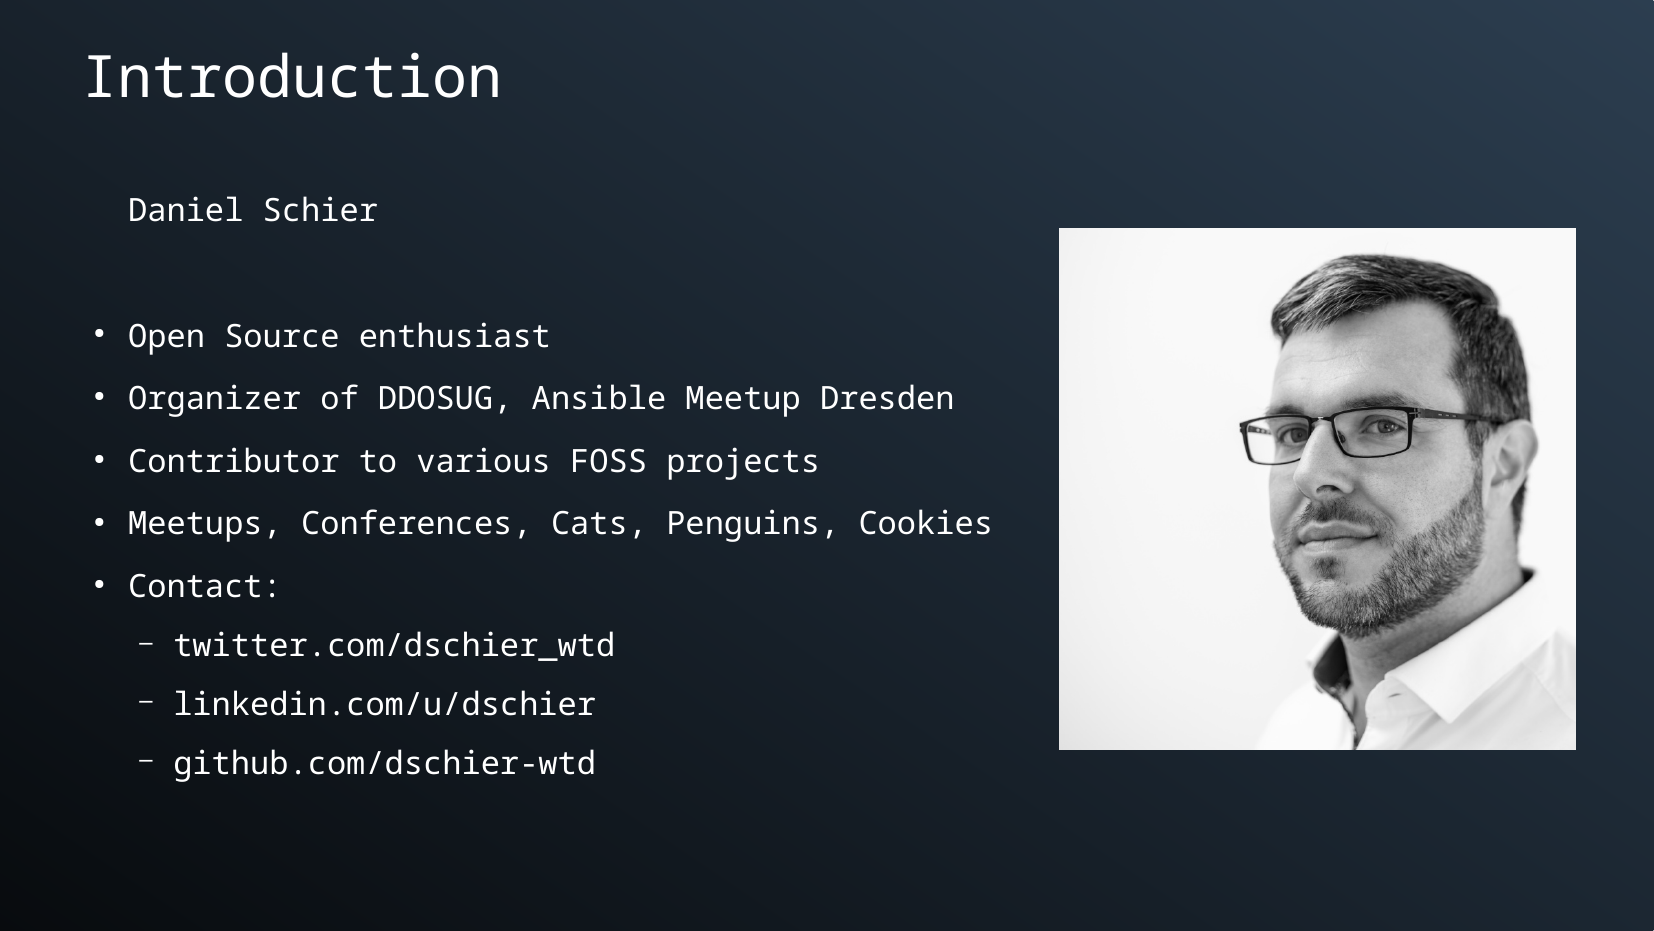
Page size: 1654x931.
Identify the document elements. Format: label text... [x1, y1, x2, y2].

title Introduction [82, 37, 1388, 113]
picture [1059, 228, 1576, 751]
list Daniel Schier Open Source enthusiast Organizer of DDOSUG, Ansible Meetup Dresden Contributor to various FOSS projects Meetups, Conferences, Cats, Penguins, Cookies Contact: twitter.com/dschier_wtd linkedin.com/u/dschier github.com/dschier-wtd [82, 187, 1013, 826]
